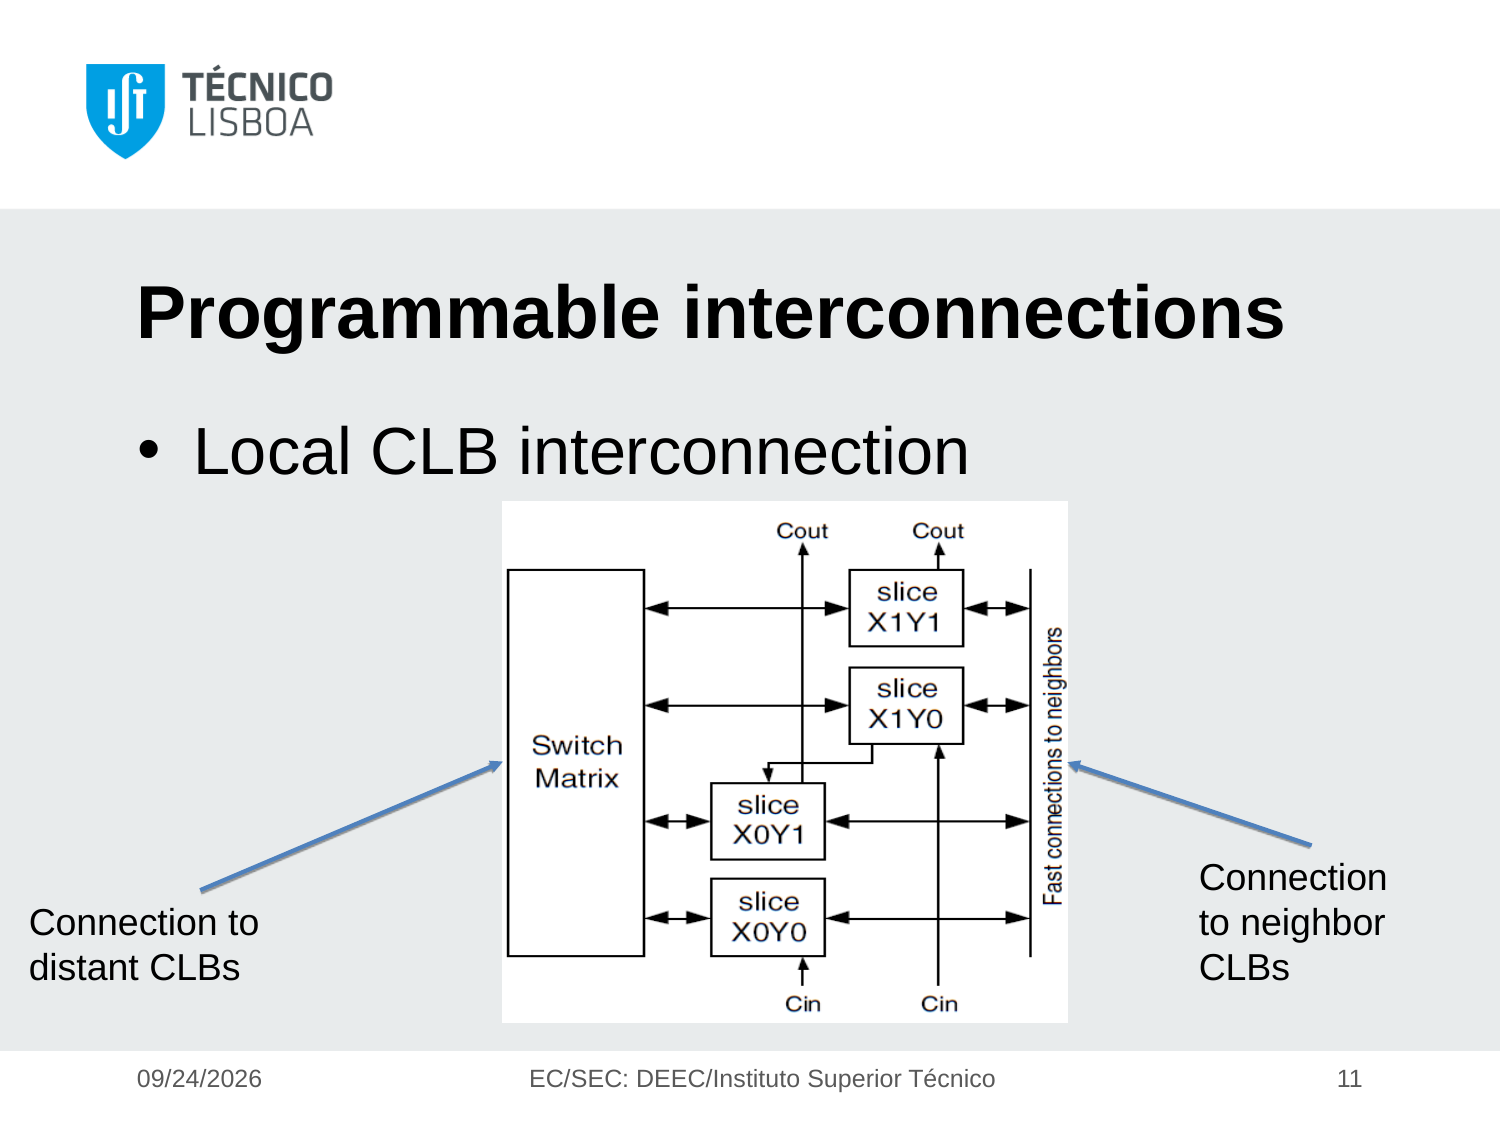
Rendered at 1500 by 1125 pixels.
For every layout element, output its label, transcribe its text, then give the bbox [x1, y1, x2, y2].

slide_number <number> [1077, 1052, 1378, 1103]
slide_number 10/29/2020 [121, 1052, 425, 1103]
list Local CLB interconnection [121, 400, 1378, 512]
text_box Connection to neighbor CLBs [1183, 845, 1440, 996]
footer EC/SEC: DEEC/Instituto Superior Técnico [512, 1052, 1021, 1103]
title Programmable interconnections [121, 237, 1378, 381]
text_box Connection to distant CLBs [13, 890, 387, 996]
picture [0, 0, 1500, 1125]
